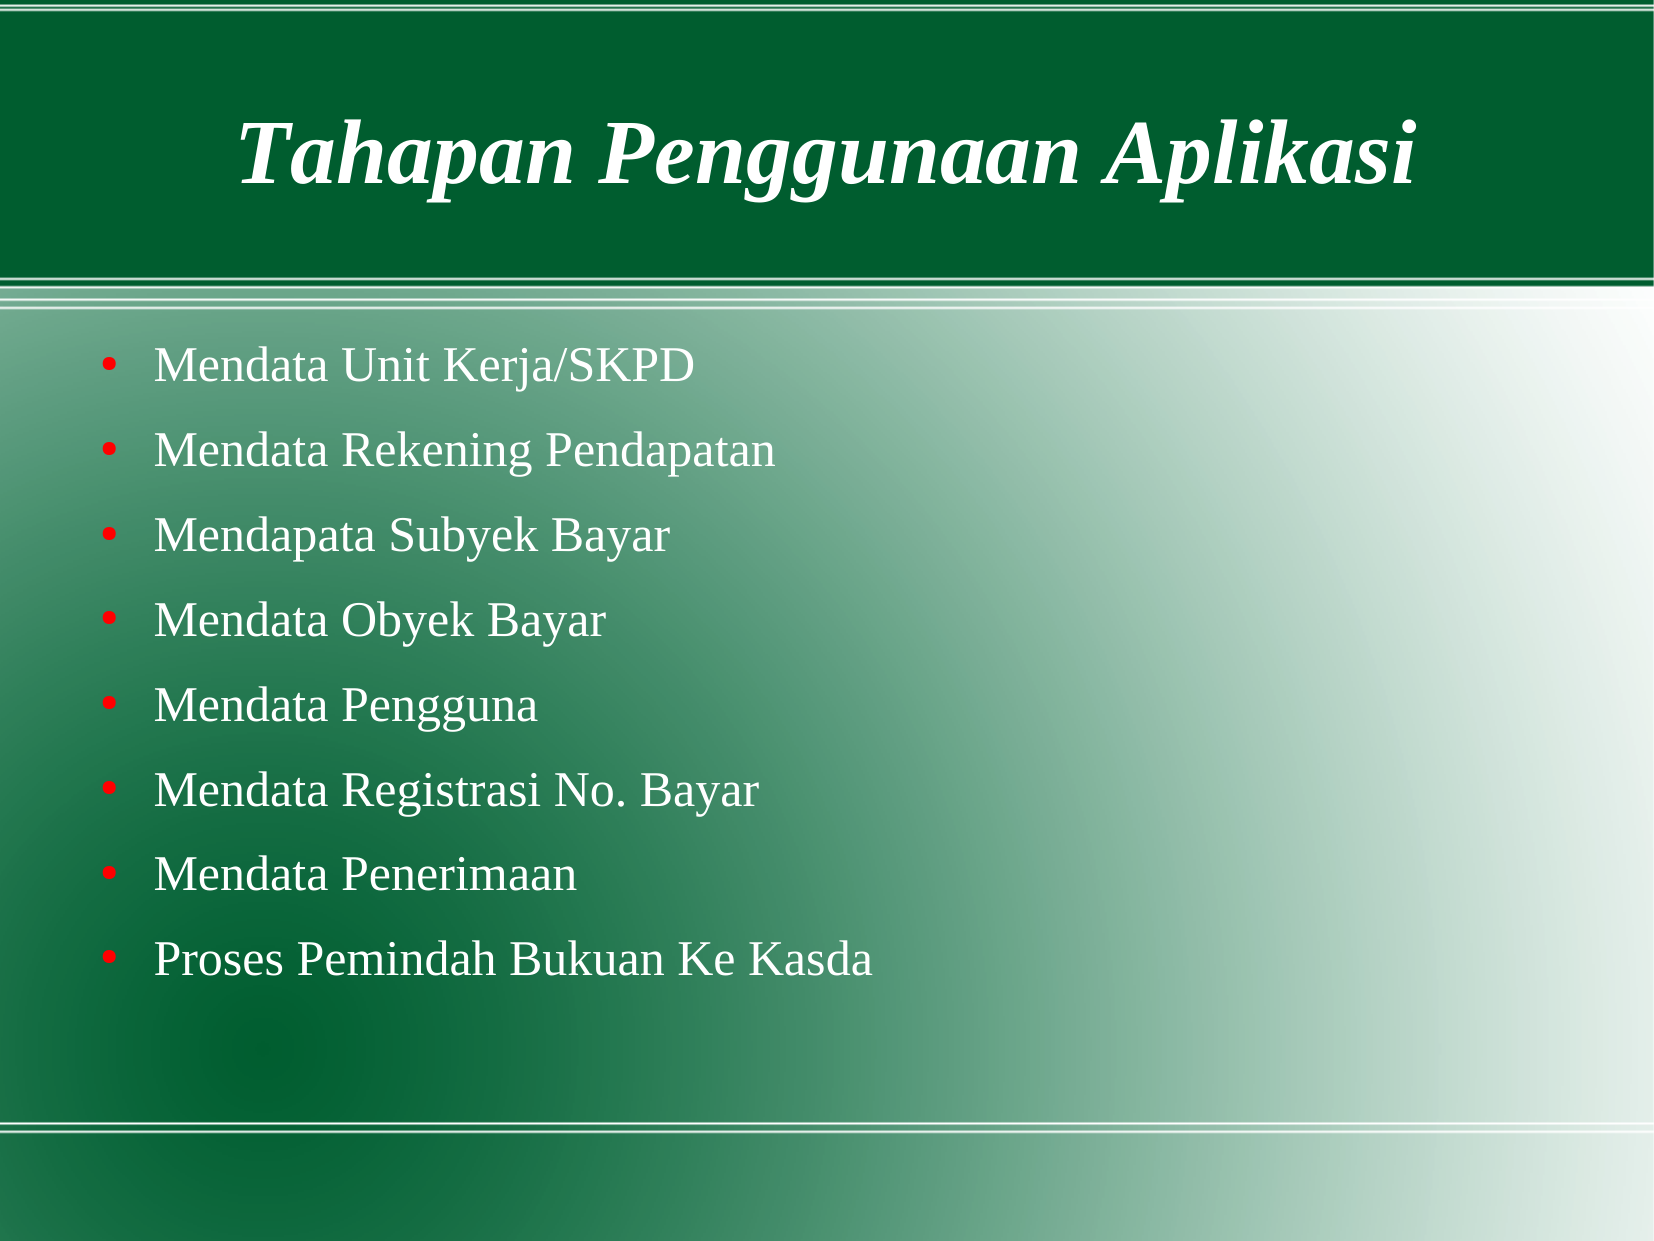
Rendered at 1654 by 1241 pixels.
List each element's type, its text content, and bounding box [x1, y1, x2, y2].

picture [0, 0, 1654, 1241]
title Tahapan Penggunaan Aplikasi [82, 49, 1571, 257]
list Mendata Unit Kerja/SKPD Mendata Rekening Pendapatan Mendapata Subyek Bayar Mendata Obyek Bayar Mendata Pengguna Mendata Registrasi No. Bayar Mendata Penerimaan Proses Pemindah Bukuan Ke Kasda [82, 337, 1571, 1052]
